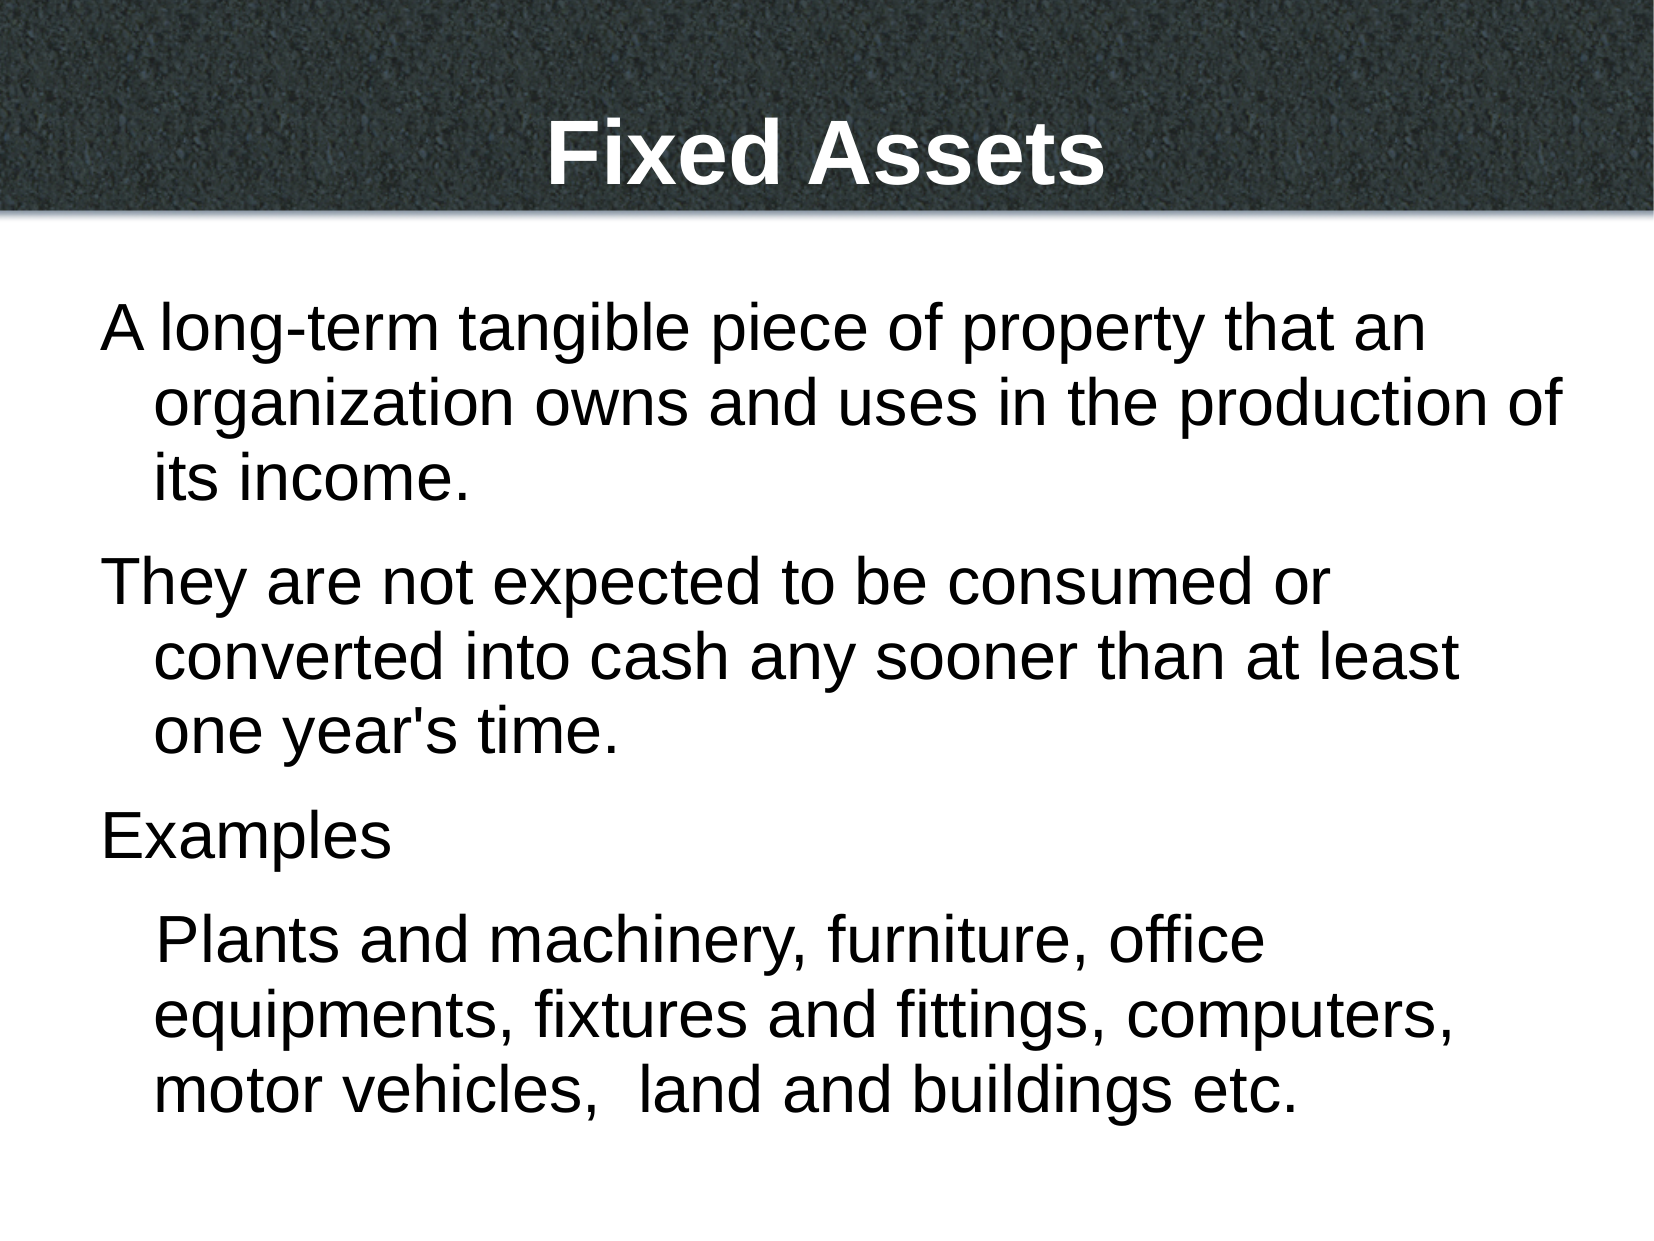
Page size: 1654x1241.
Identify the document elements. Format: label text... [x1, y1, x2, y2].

picture [0, 0, 1654, 1241]
title Fixed Assets [82, 49, 1571, 257]
list A long-term tangible piece of property that an organization owns and uses in the production of its income. They are not expected to be consumed or converted into cash any sooner than at least one year's time. Examples Plants and machinery, furniture, office equipments, fixtures and fittings, computers, motor vehicles, land and buildings etc. [82, 290, 1571, 1210]
